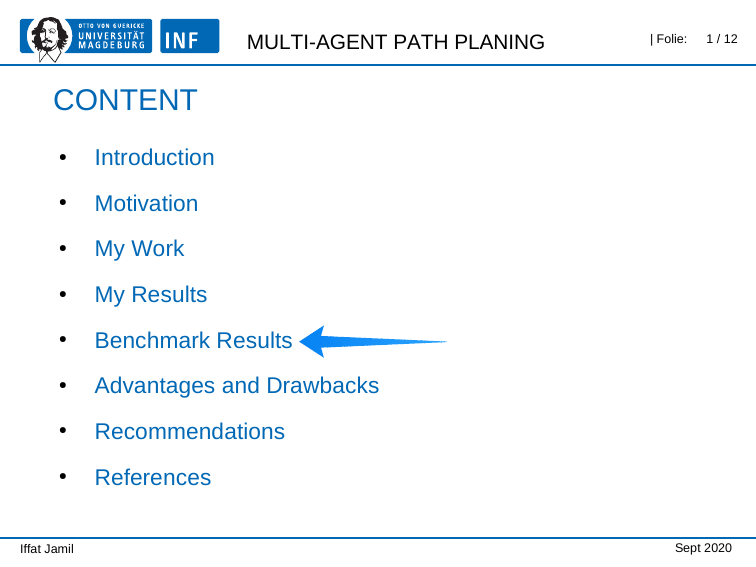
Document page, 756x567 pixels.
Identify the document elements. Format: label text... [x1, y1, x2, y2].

text_box [2, 539, 756, 567]
text_box Recommendations [59, 418, 286, 445]
text_box [2, 0, 756, 64]
text_box CONTENT [53, 83, 199, 117]
text_box References [59, 464, 221, 490]
text_box Motivation [59, 190, 199, 217]
text_box 1 / 12 [706, 32, 738, 47]
text_box MULTI-AGENT PATH PLANING [246, 30, 548, 61]
picture [296, 323, 451, 361]
text_box Sept 2020 [675, 540, 744, 556]
text_box [2, 66, 756, 537]
text_box Introduction [59, 145, 215, 171]
text_box Iffat Jamil [20, 542, 74, 557]
text_box Advantages and Drawbacks [59, 373, 380, 399]
text_box | Folie: [650, 32, 688, 47]
text_box Benchmark Results [59, 327, 293, 353]
text_box My Results [59, 281, 208, 308]
text_box My Work [59, 236, 185, 262]
